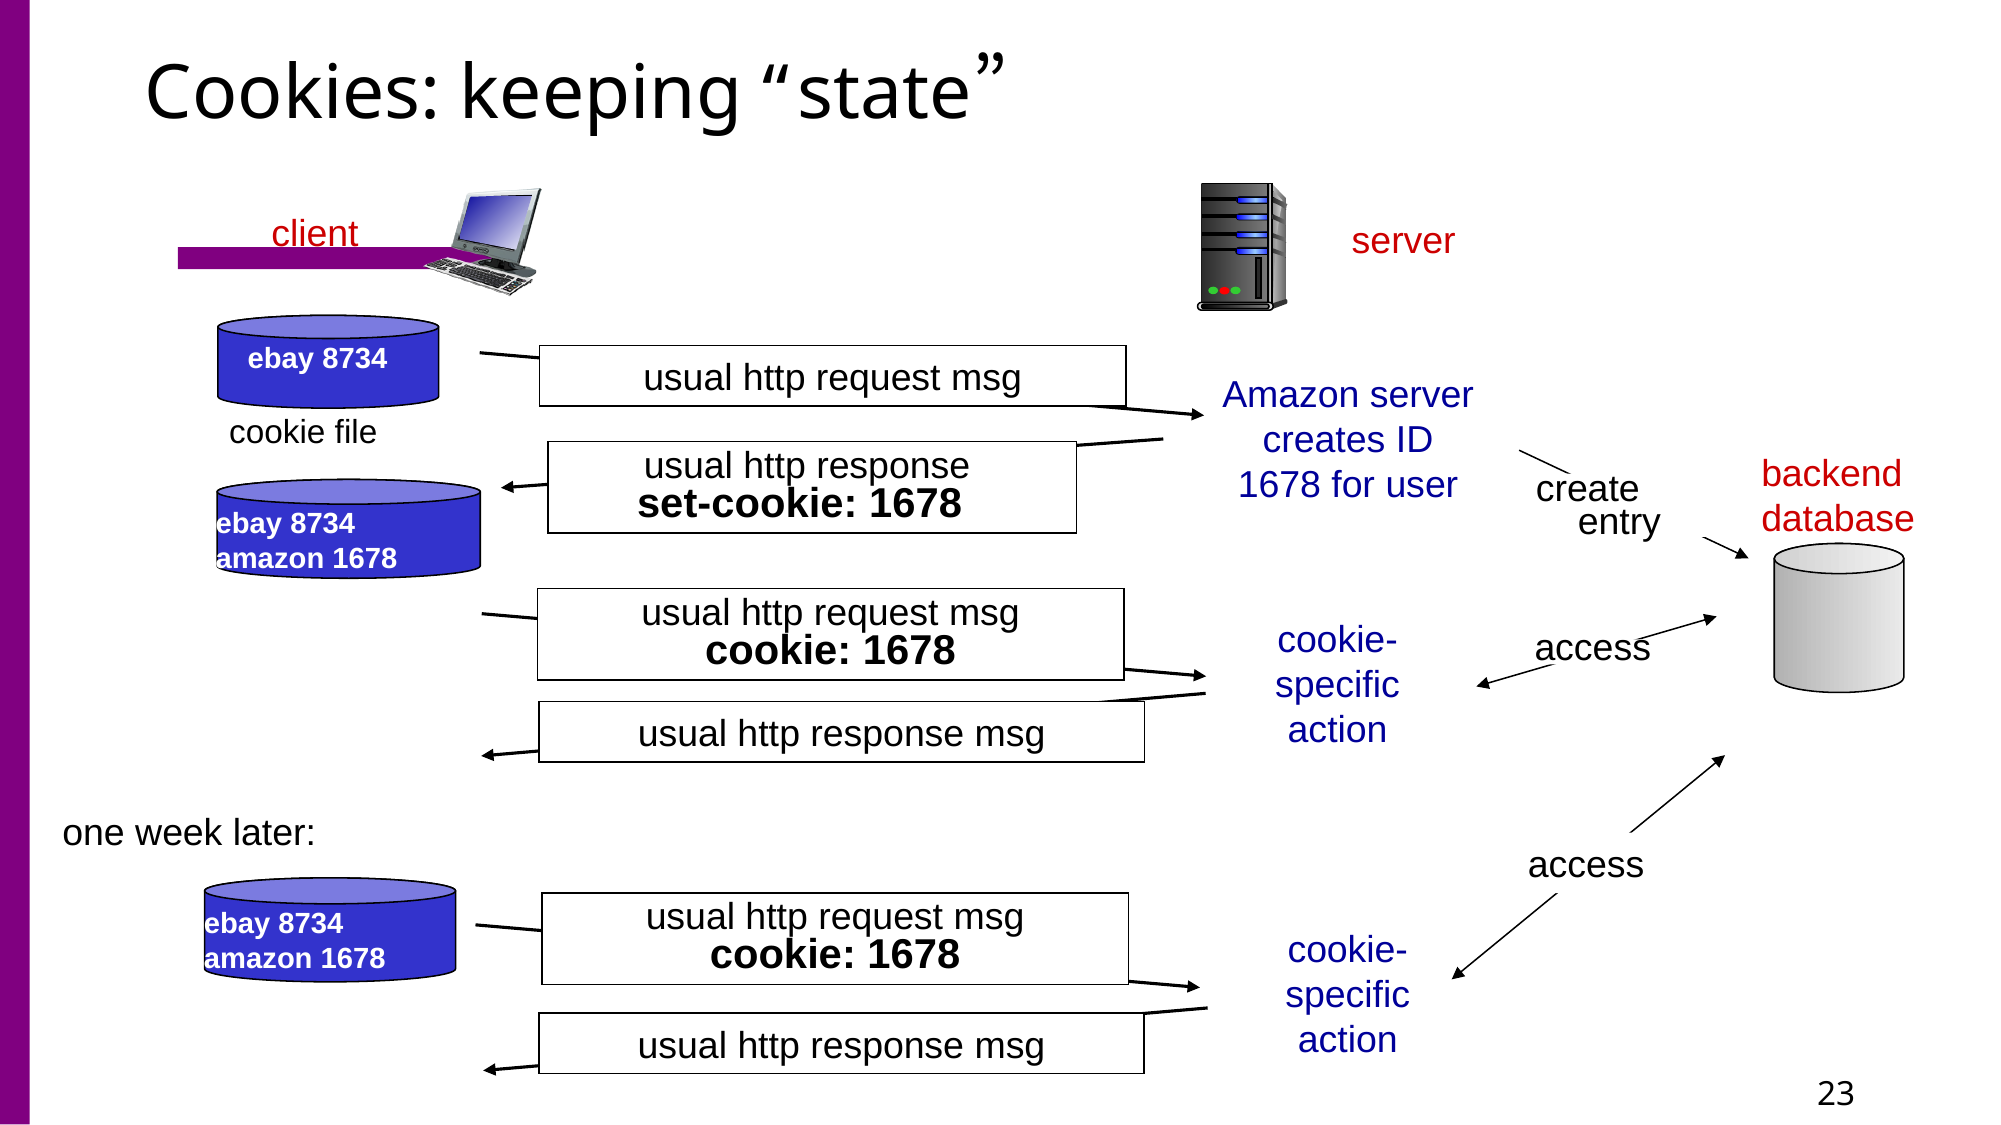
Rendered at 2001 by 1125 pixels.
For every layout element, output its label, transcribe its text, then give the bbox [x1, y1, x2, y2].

text_box cookie- specific action [1270, 916, 1426, 1068]
text_box Amazon server creates ID 1678 for user [1207, 361, 1489, 513]
text_box access [1513, 832, 1660, 894]
text_box usual http request msg cookie: 1678 [537, 588, 1124, 681]
text_box ebay 8734 [232, 331, 403, 383]
text_box [217, 327, 439, 409]
text_box [1197, 183, 1288, 311]
text_box usual http request msg cookie: 1678 [541, 893, 1129, 985]
text_box ebay 8734 amazon 1678 [189, 896, 494, 982]
text_box usual http response msg [538, 1013, 1145, 1074]
text_box server [1336, 208, 1471, 270]
text_box create entry [1521, 466, 1777, 550]
text_box cookie file [214, 402, 606, 458]
title Cookies: keeping “state” [94, 25, 1795, 153]
picture [395, 183, 546, 304]
text_box [1774, 561, 1904, 693]
text_box ebay 8734 amazon 1678 [200, 497, 520, 583]
text_box one week later: [47, 800, 332, 861]
text_box [458, 194, 533, 250]
text_box usual http response msg [539, 701, 1145, 762]
text_box backend database [1746, 441, 1930, 548]
text_box usual http response set-cookie: 1678 [547, 441, 1077, 534]
text_box access [1519, 615, 1667, 676]
text_box usual http request msg [539, 345, 1127, 407]
text_box client [256, 201, 374, 262]
text_box cookie- specific action [1260, 607, 1415, 758]
